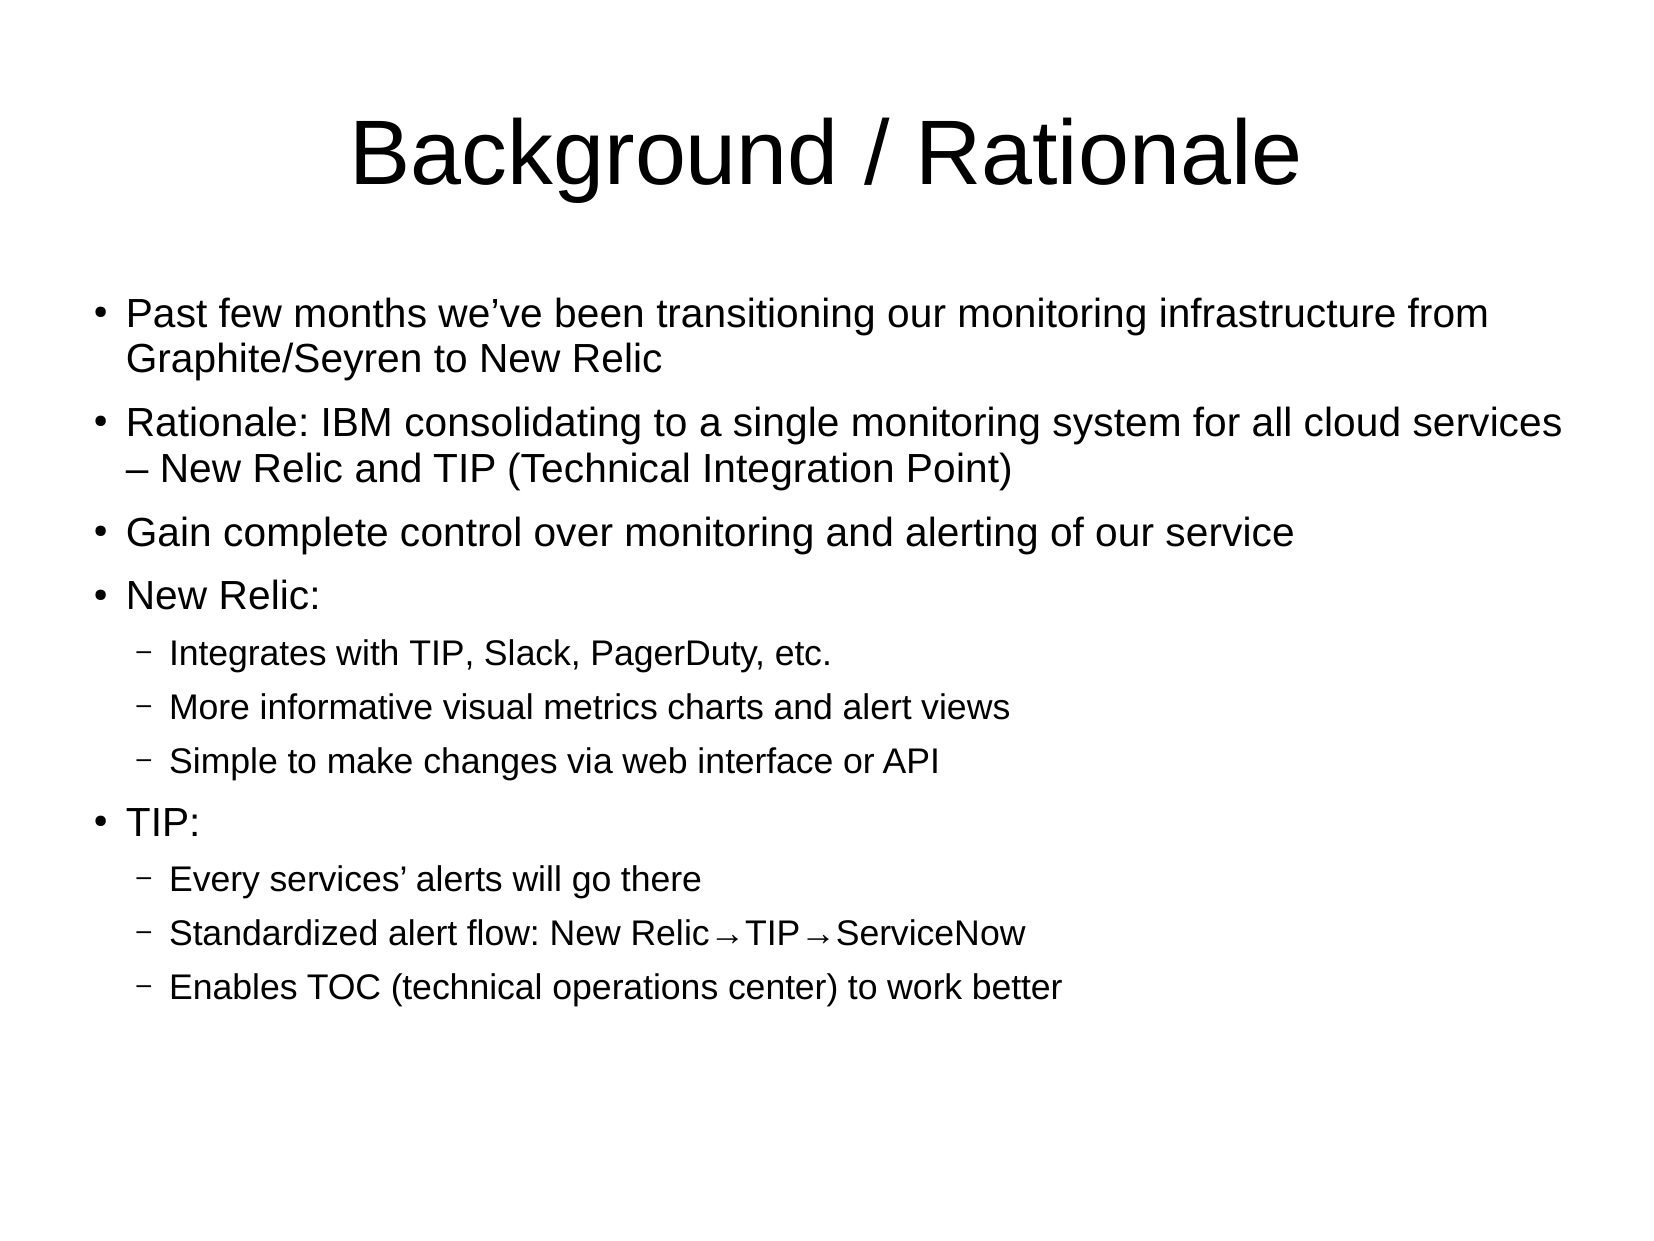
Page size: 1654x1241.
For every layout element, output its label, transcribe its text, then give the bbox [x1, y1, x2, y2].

list Past few months we’ve been transitioning our monitoring infrastructure from Graphite/Seyren to New Relic Rationale: IBM consolidating to a single monitoring system for all cloud services – New Relic and TIP (Technical Integration Point) Gain complete control over monitoring and alerting of our service New Relic: Integrates with TIP, Slack, PagerDuty, etc. More informative visual metrics charts and alert views Simple to make changes via web interface or API TIP: Every services’ alerts will go there Standardized alert flow: New Relic→TIP→ServiceNow Enables TOC (technical operations center) to work better [82, 290, 1571, 1010]
title Background / Rationale [82, 49, 1571, 257]
